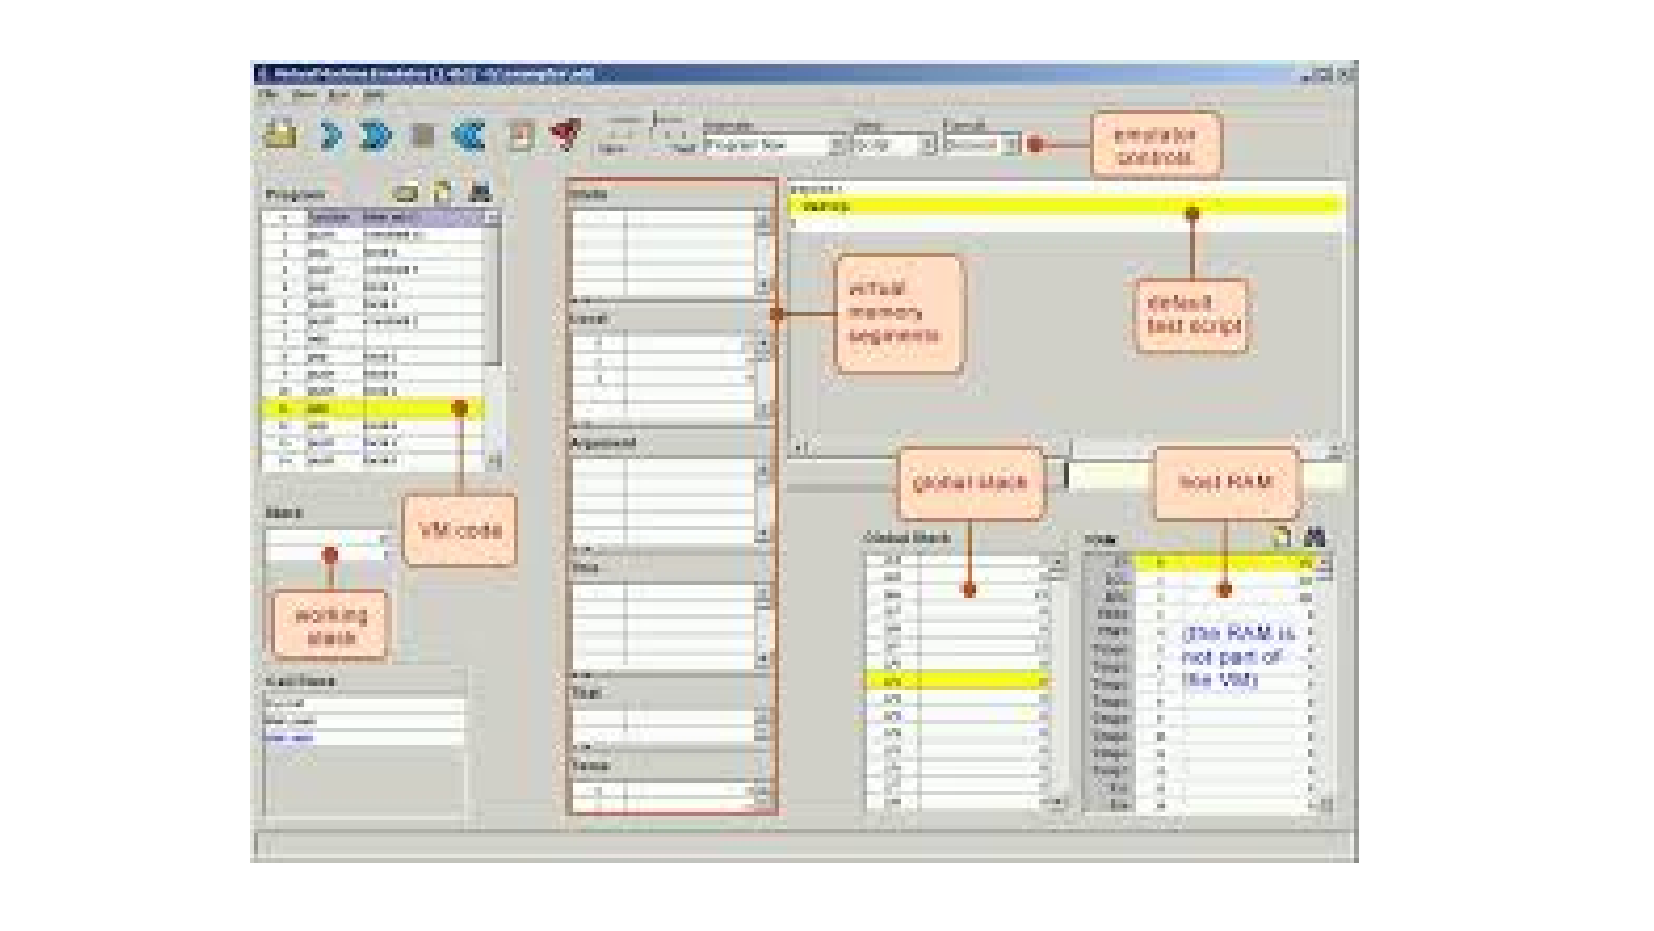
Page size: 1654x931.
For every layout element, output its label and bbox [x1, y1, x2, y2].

picture [250, 60, 1359, 863]
